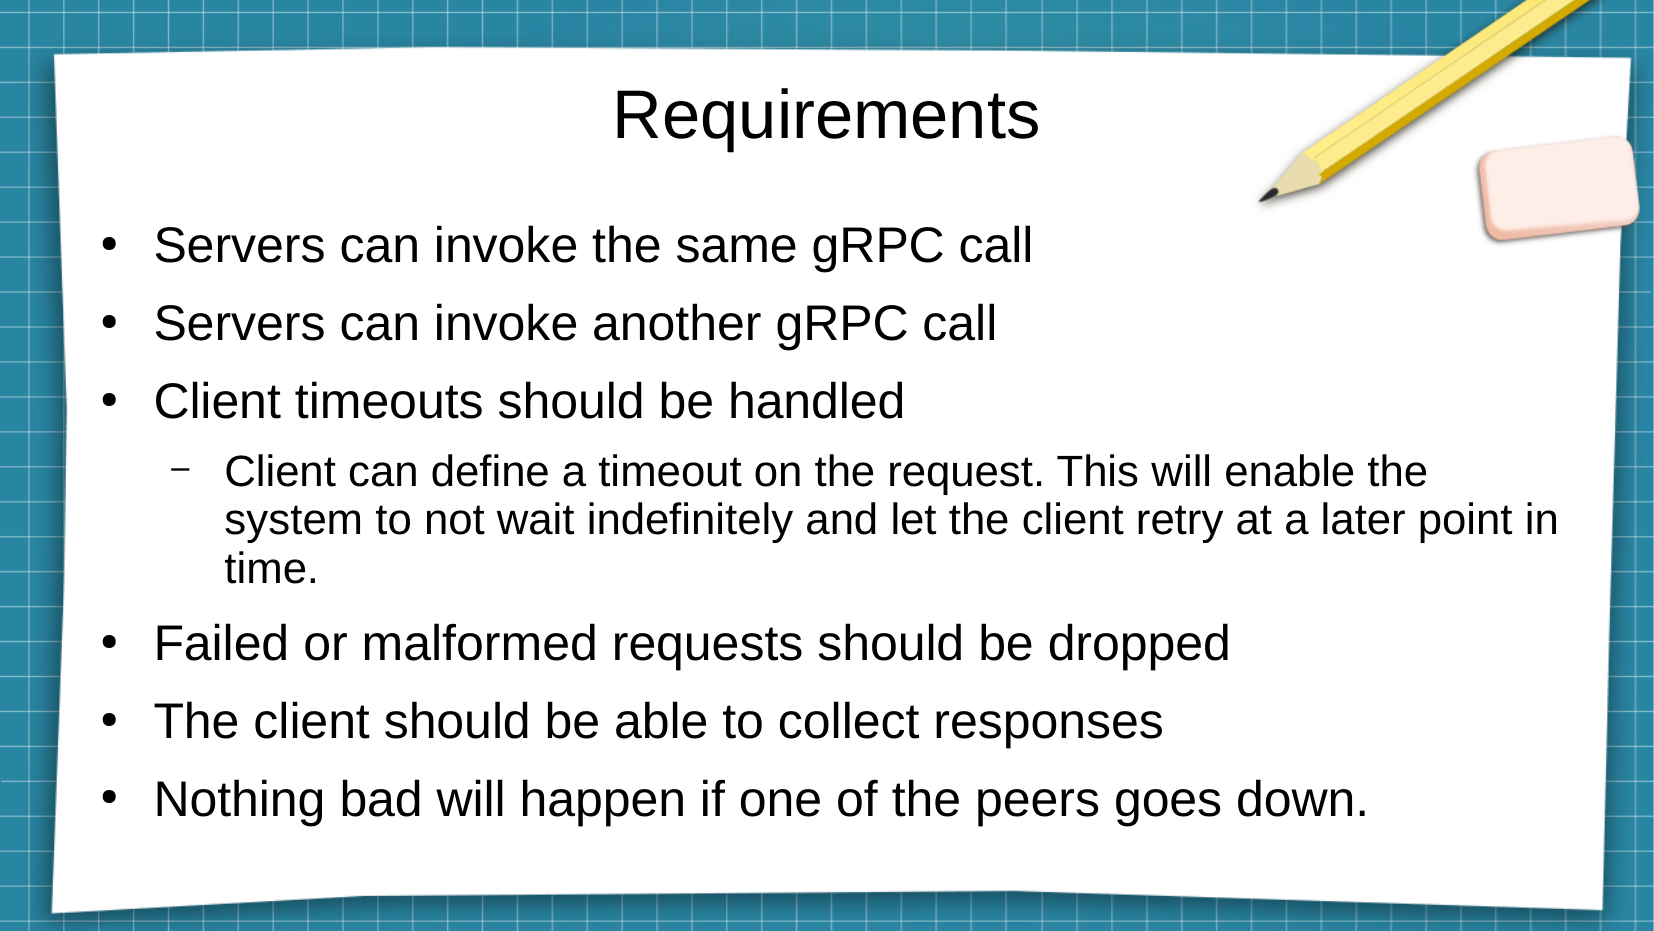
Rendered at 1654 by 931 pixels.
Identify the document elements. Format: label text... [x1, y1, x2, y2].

list Servers can invoke the same gRPC call Servers can invoke another gRPC call Client timeouts should be handled Client can define a timeout on the request. This will enable the system to not wait indefinitely and let the client retry at a later point in time. Failed or malformed requests should be dropped The client should be able to collect responses Nothing bad will happen if one of the peers goes down. [82, 217, 1571, 863]
title Requirements [82, 37, 1571, 193]
picture [0, 0, 1654, 931]
